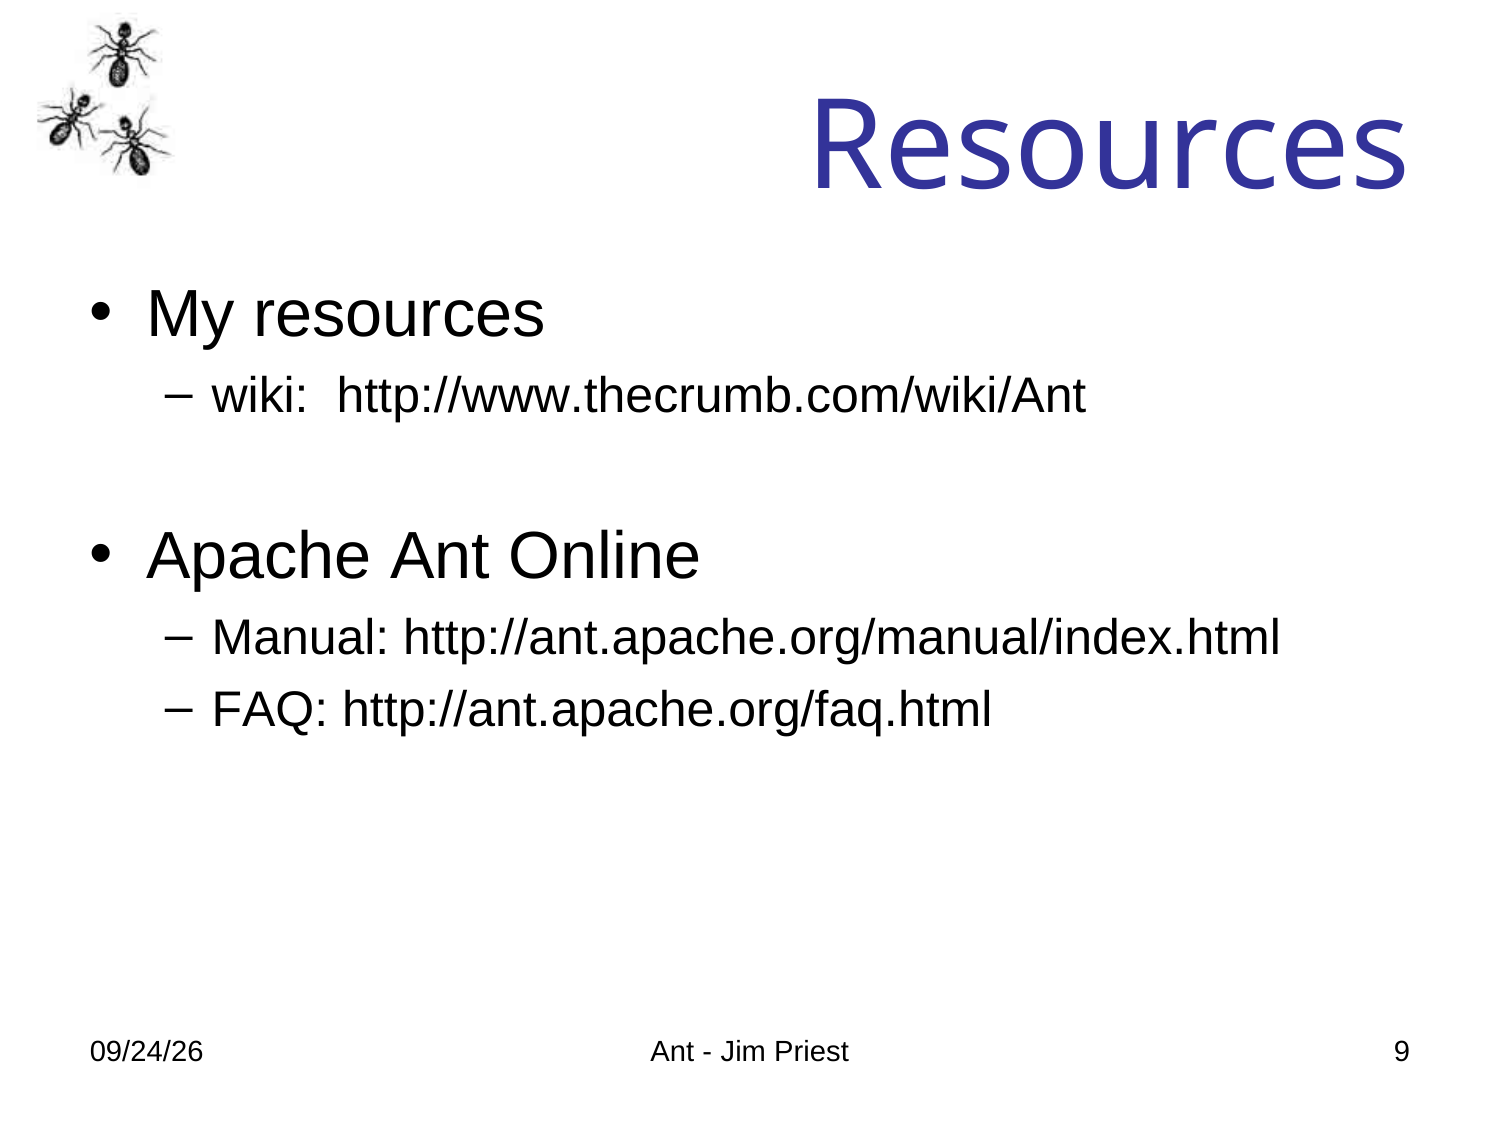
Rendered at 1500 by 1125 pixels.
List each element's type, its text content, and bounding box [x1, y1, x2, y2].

list My resources wiki: http://www.thecrumb.com/wiki/Ant Apache Ant Online Manual: http://ant.apache.org/manual/index.html FAQ: http://ant.apache.org/faq.html [75, 262, 1426, 1006]
picture [0, 0, 213, 207]
title Resources [75, 45, 1426, 233]
